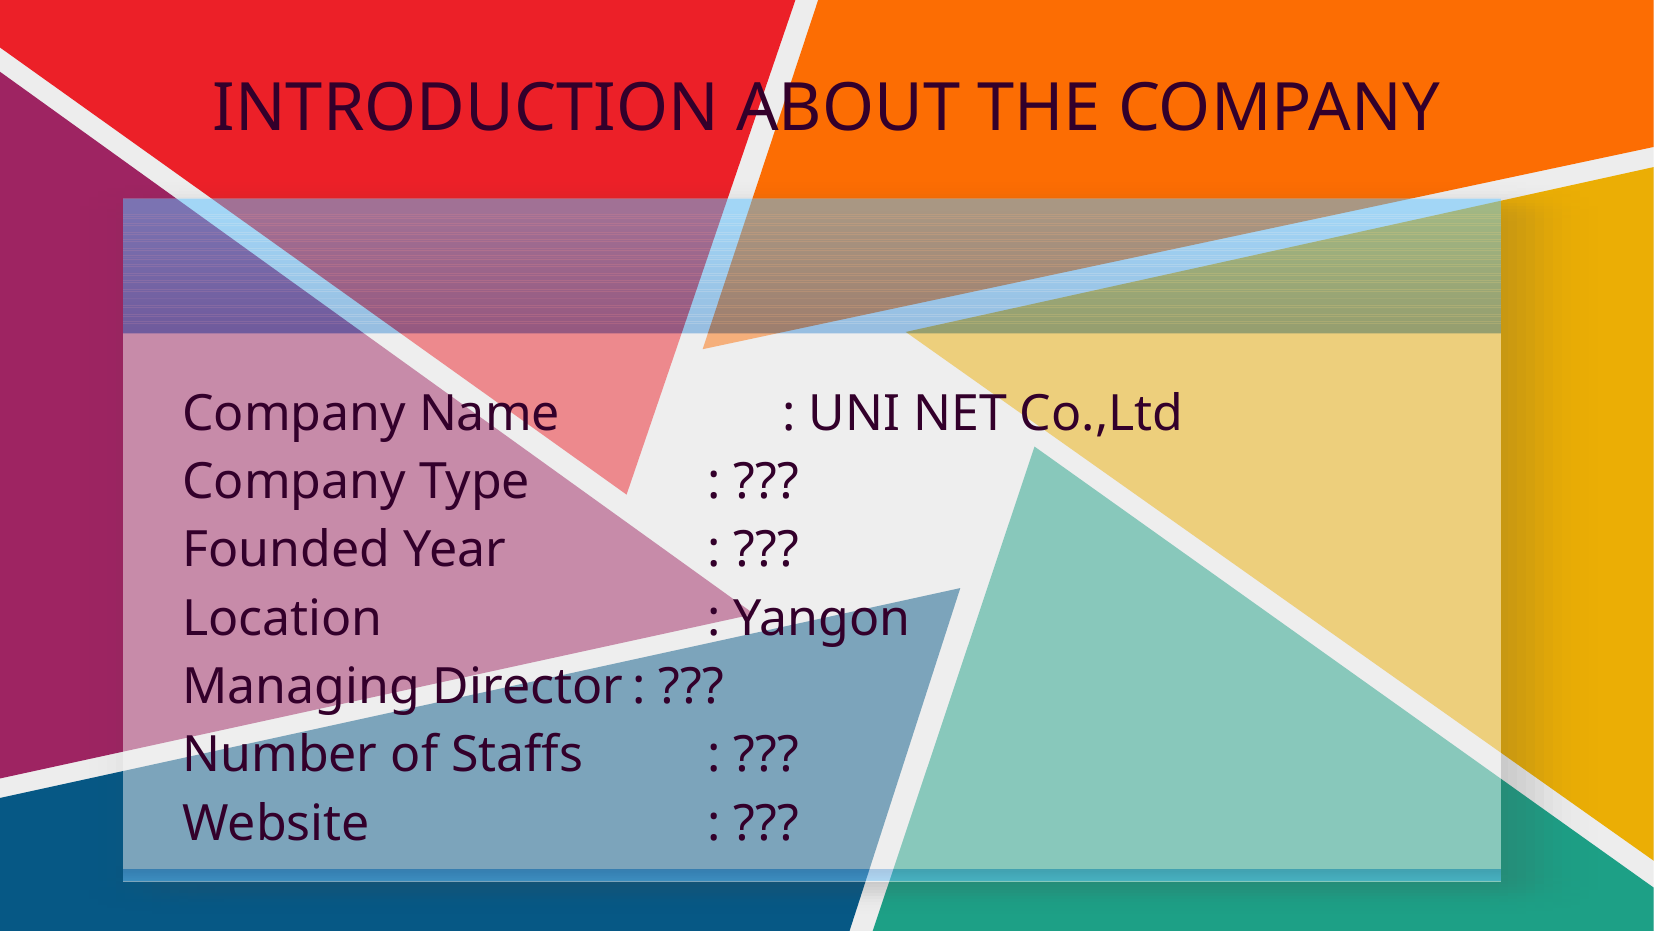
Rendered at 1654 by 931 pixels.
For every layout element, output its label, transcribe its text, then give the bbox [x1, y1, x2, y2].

title INTRODUCTION ABOUT THE COMPANY [82, 14, 1571, 165]
picture [17, 165, 1654, 931]
